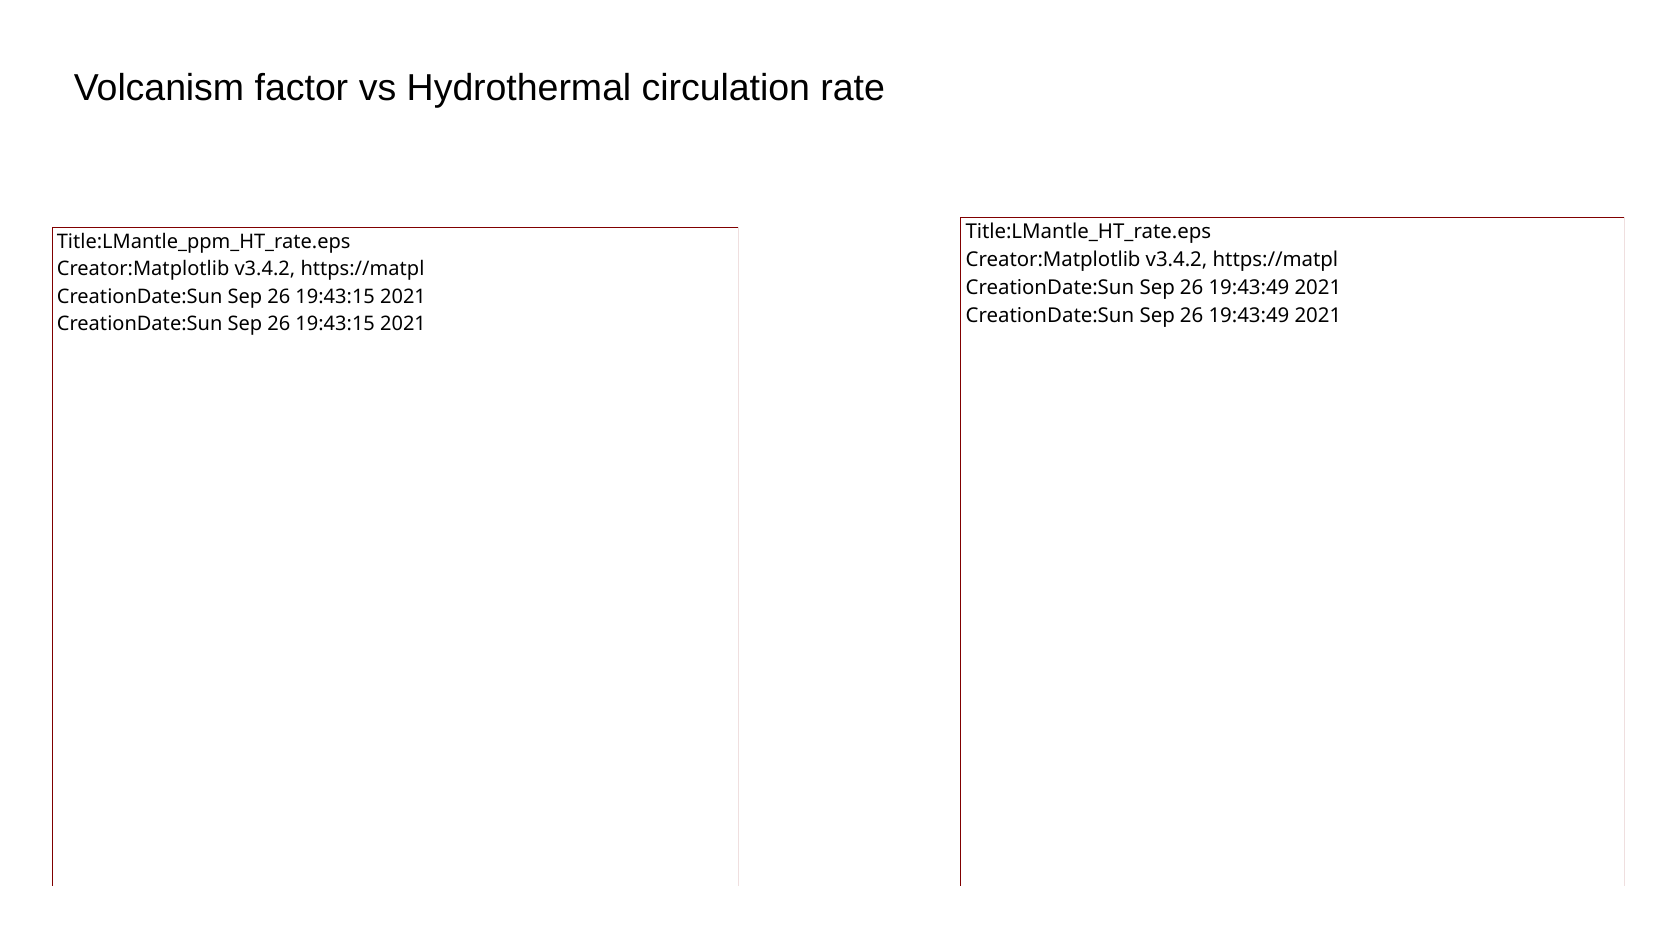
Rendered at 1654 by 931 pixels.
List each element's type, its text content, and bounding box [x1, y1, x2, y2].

picture [959, 215, 1625, 886]
text_box Volcanism factor vs Hydrothermal circulation rate [59, 59, 1182, 116]
picture [50, 225, 739, 886]
